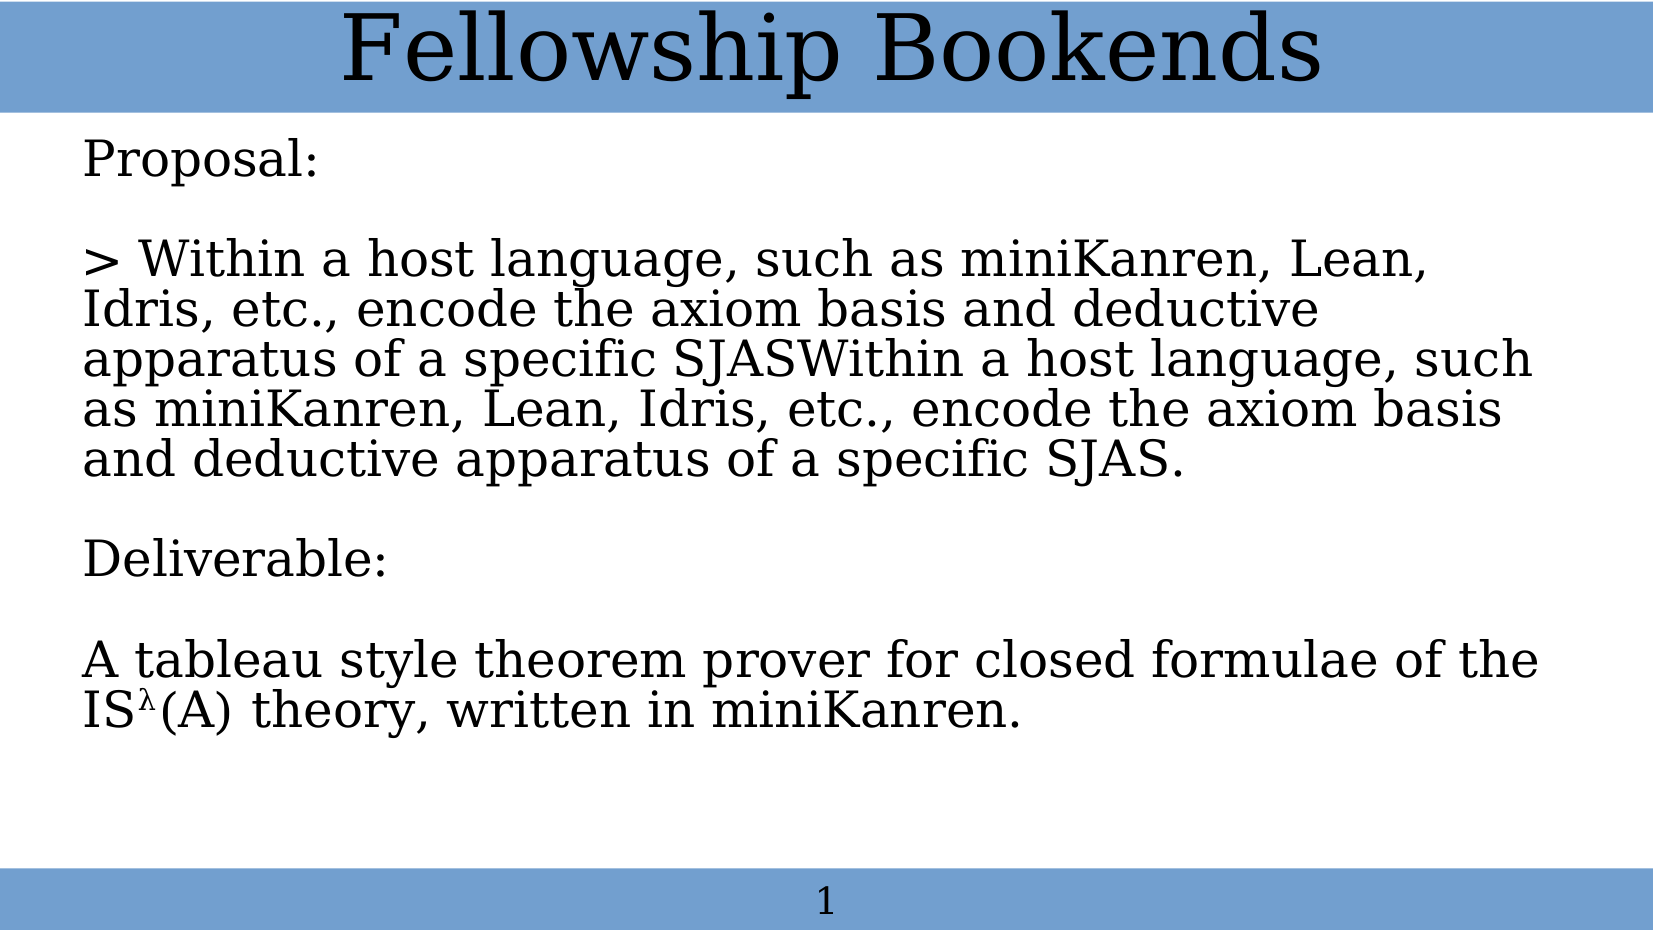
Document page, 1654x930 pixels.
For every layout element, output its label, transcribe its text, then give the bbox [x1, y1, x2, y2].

text_box [0, 868, 1653, 930]
subtitle Proposal: > Within a host language, such as miniKanren, Lean, Idris, etc., encode the axiom basis and deductive apparatus of a specific SJASWithin a host language, such as miniKanren, Lean, Idris, etc., encode the axiom basis and deductive apparatus of a specific SJAS. Deliverable: A tableau style theorem prover for closed formulae of the ISλ(A) theory, written in miniKanren. [82, 137, 1571, 838]
text_box Fellowship Bookends [167, 0, 1498, 107]
title [0, 1, 1653, 113]
text_box 1 [770, 877, 883, 930]
